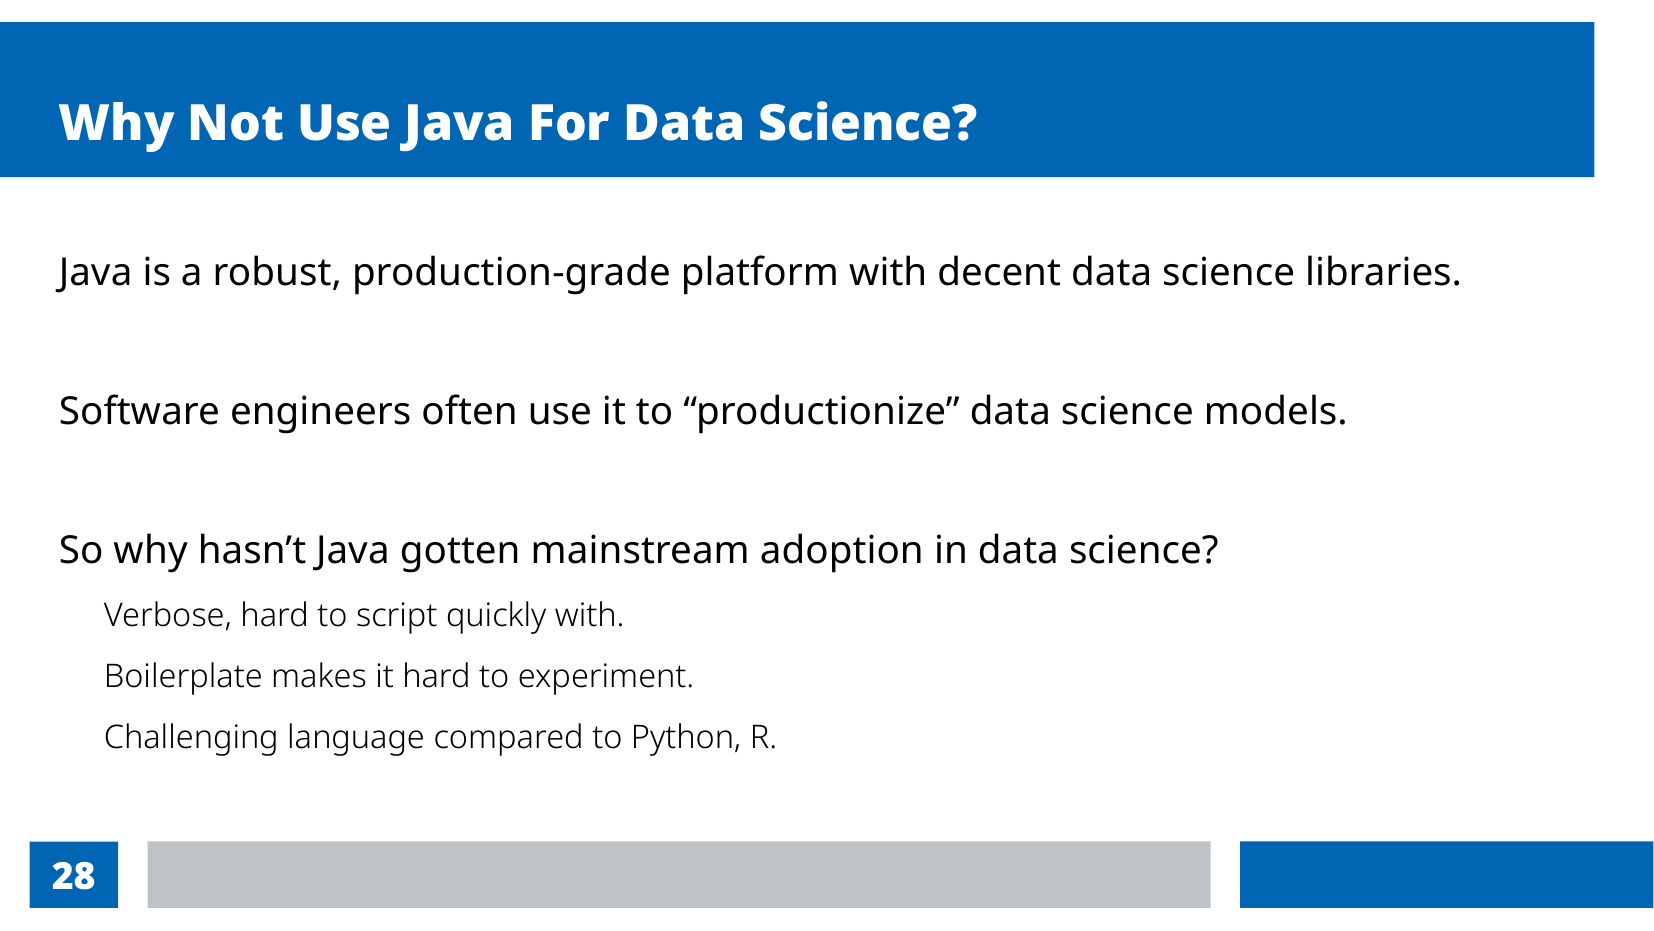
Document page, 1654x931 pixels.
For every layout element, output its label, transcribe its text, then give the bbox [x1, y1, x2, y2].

list Java is a robust, production-grade platform with decent data science libraries. Software engineers often use it to “productionize” data science models. So why hasn’t Java gotten mainstream adoption in data science? Verbose, hard to script quickly with. Boilerplate makes it hard to experiment. Challenging language compared to Python, R. [59, 243, 1565, 820]
title Why Not Use Java For Data Science? [59, 44, 1595, 156]
